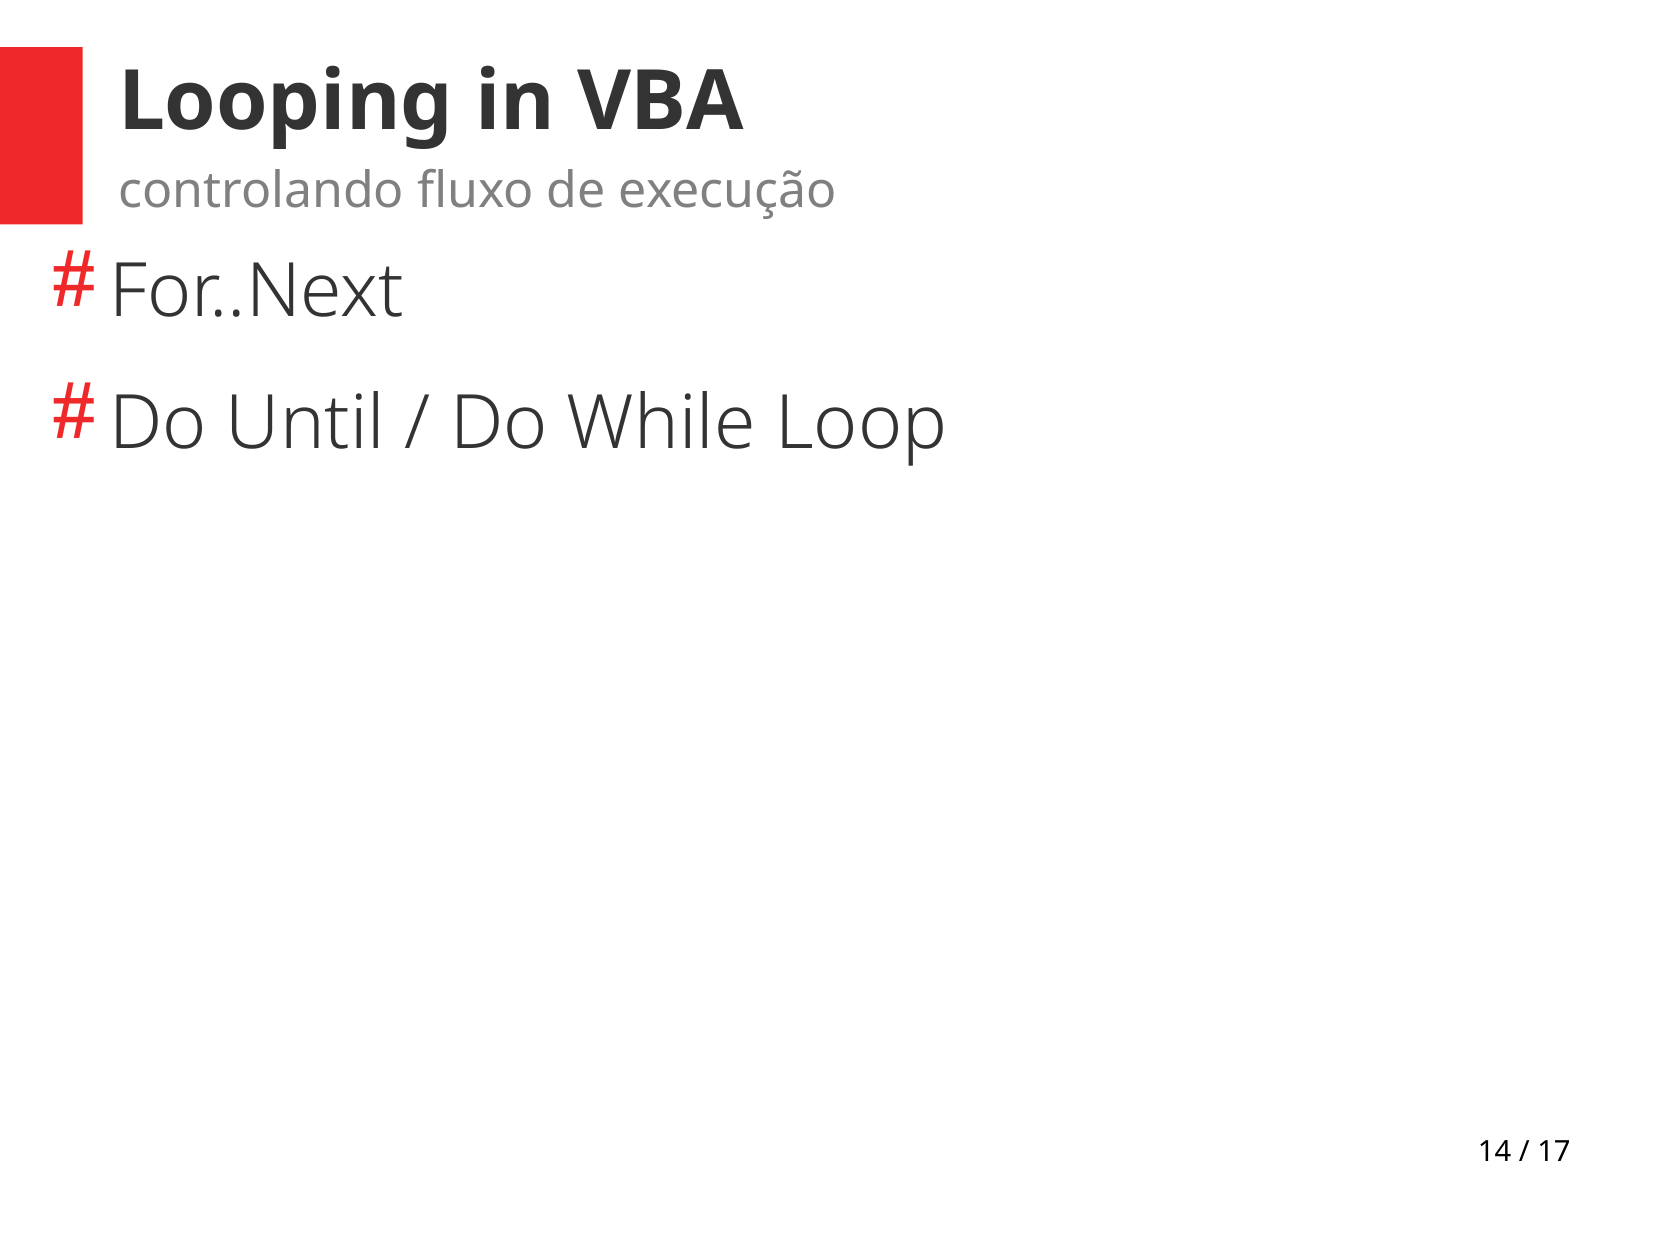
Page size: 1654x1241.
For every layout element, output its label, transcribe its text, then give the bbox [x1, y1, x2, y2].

title Looping in VBA controlando fluxo de execução [118, 45, 1571, 217]
list For..Next Do Until / Do While Loop [35, 236, 1607, 1111]
